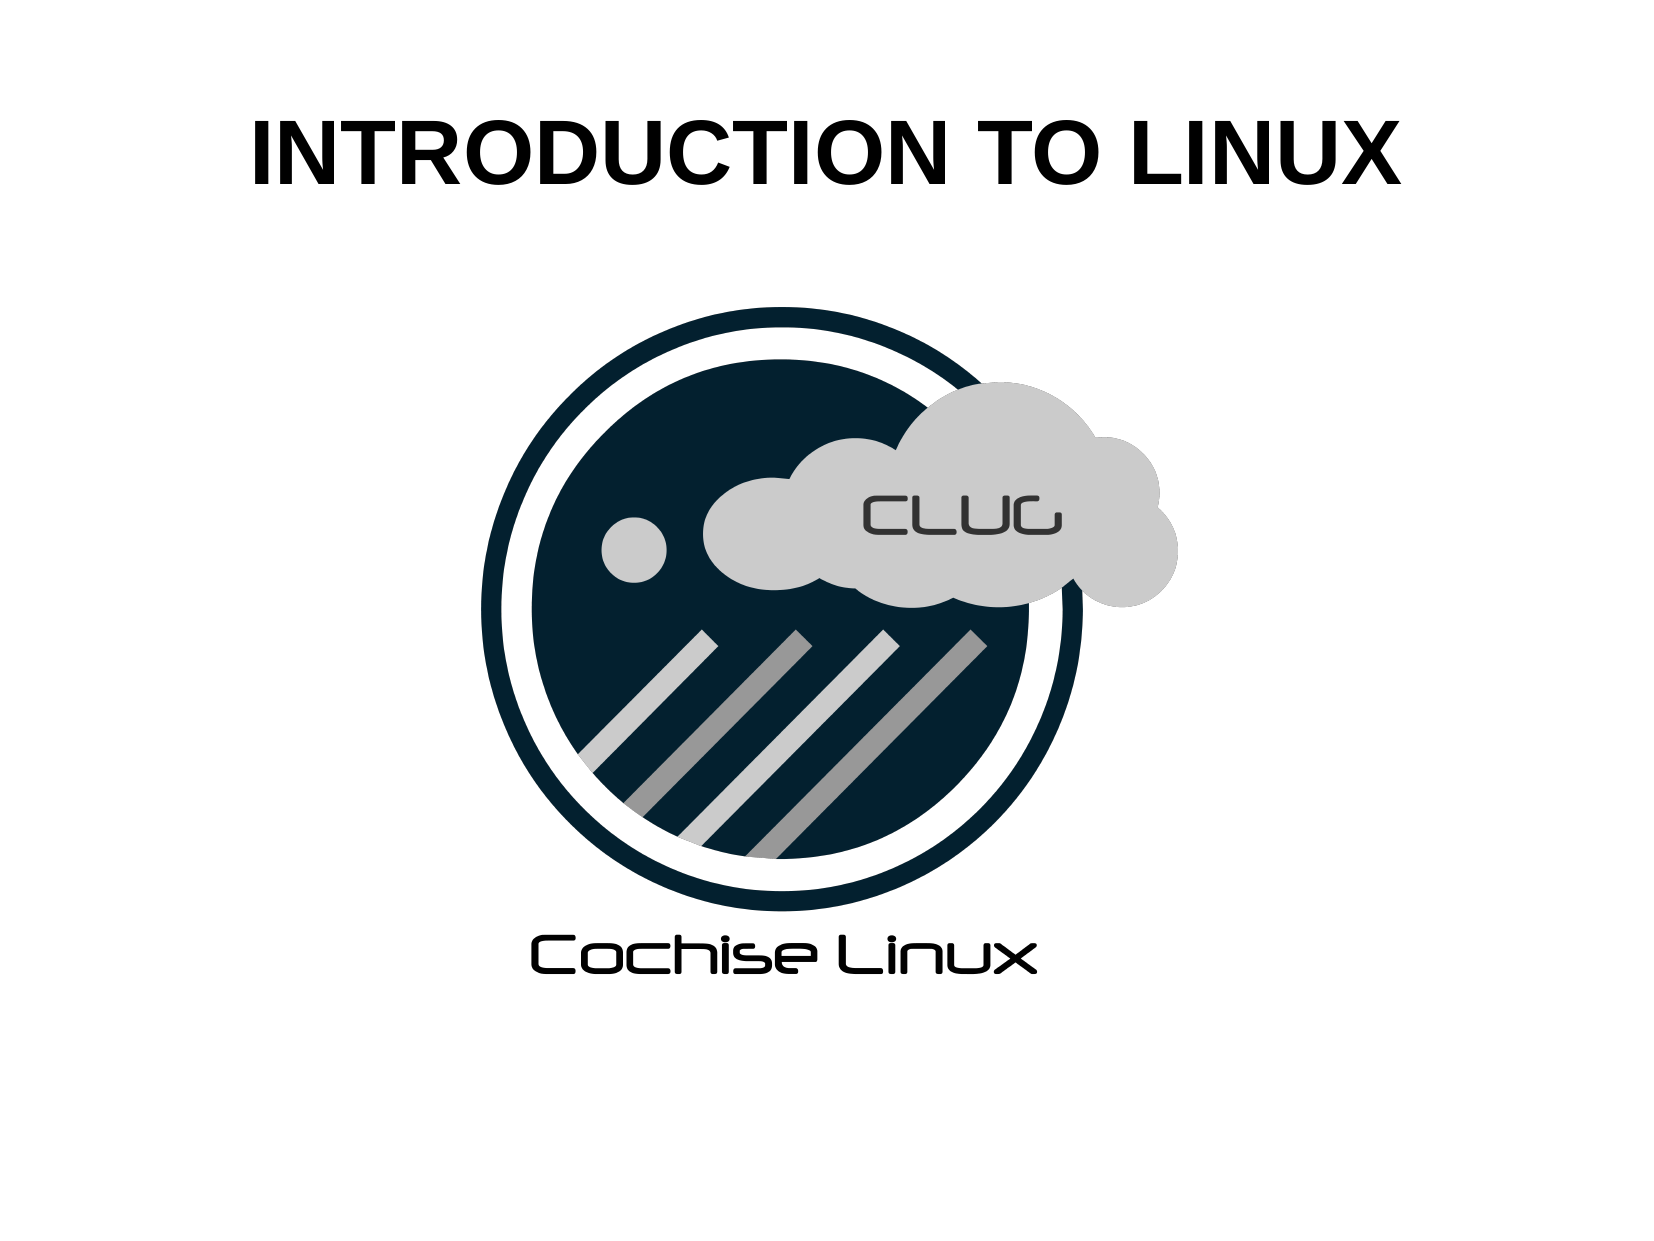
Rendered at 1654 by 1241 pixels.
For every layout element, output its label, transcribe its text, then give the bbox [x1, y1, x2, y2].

title INTRODUCTION TO LINUX [82, 49, 1571, 257]
picture [467, 290, 1187, 1010]
